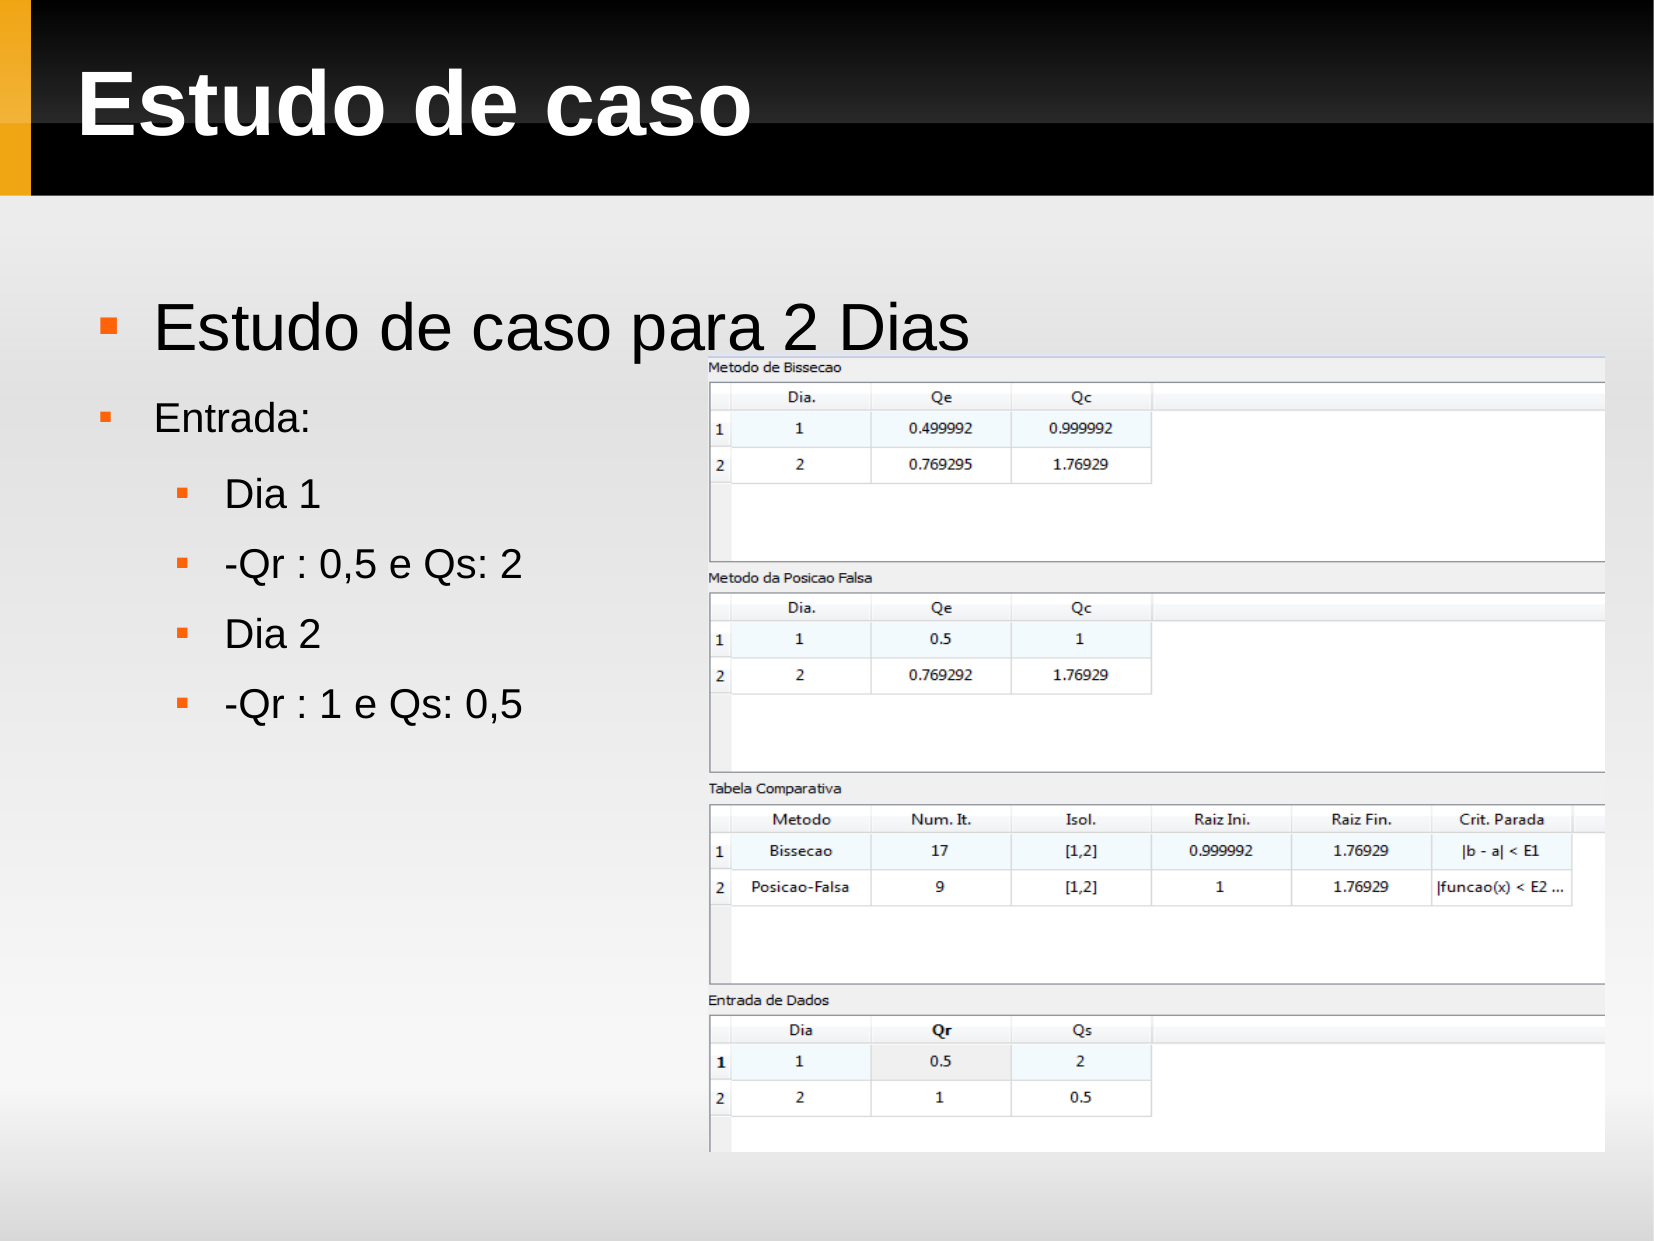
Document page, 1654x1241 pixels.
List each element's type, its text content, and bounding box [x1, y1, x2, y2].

picture [0, 0, 1654, 1241]
list Estudo de caso para 2 Dias Entrada: Dia 1 -Qr : 0,5 e Qs: 2 Dia 2 -Qr : 1 e Qs: 0,5 [82, 290, 1571, 1094]
title Estudo de caso [76, 7, 1565, 200]
